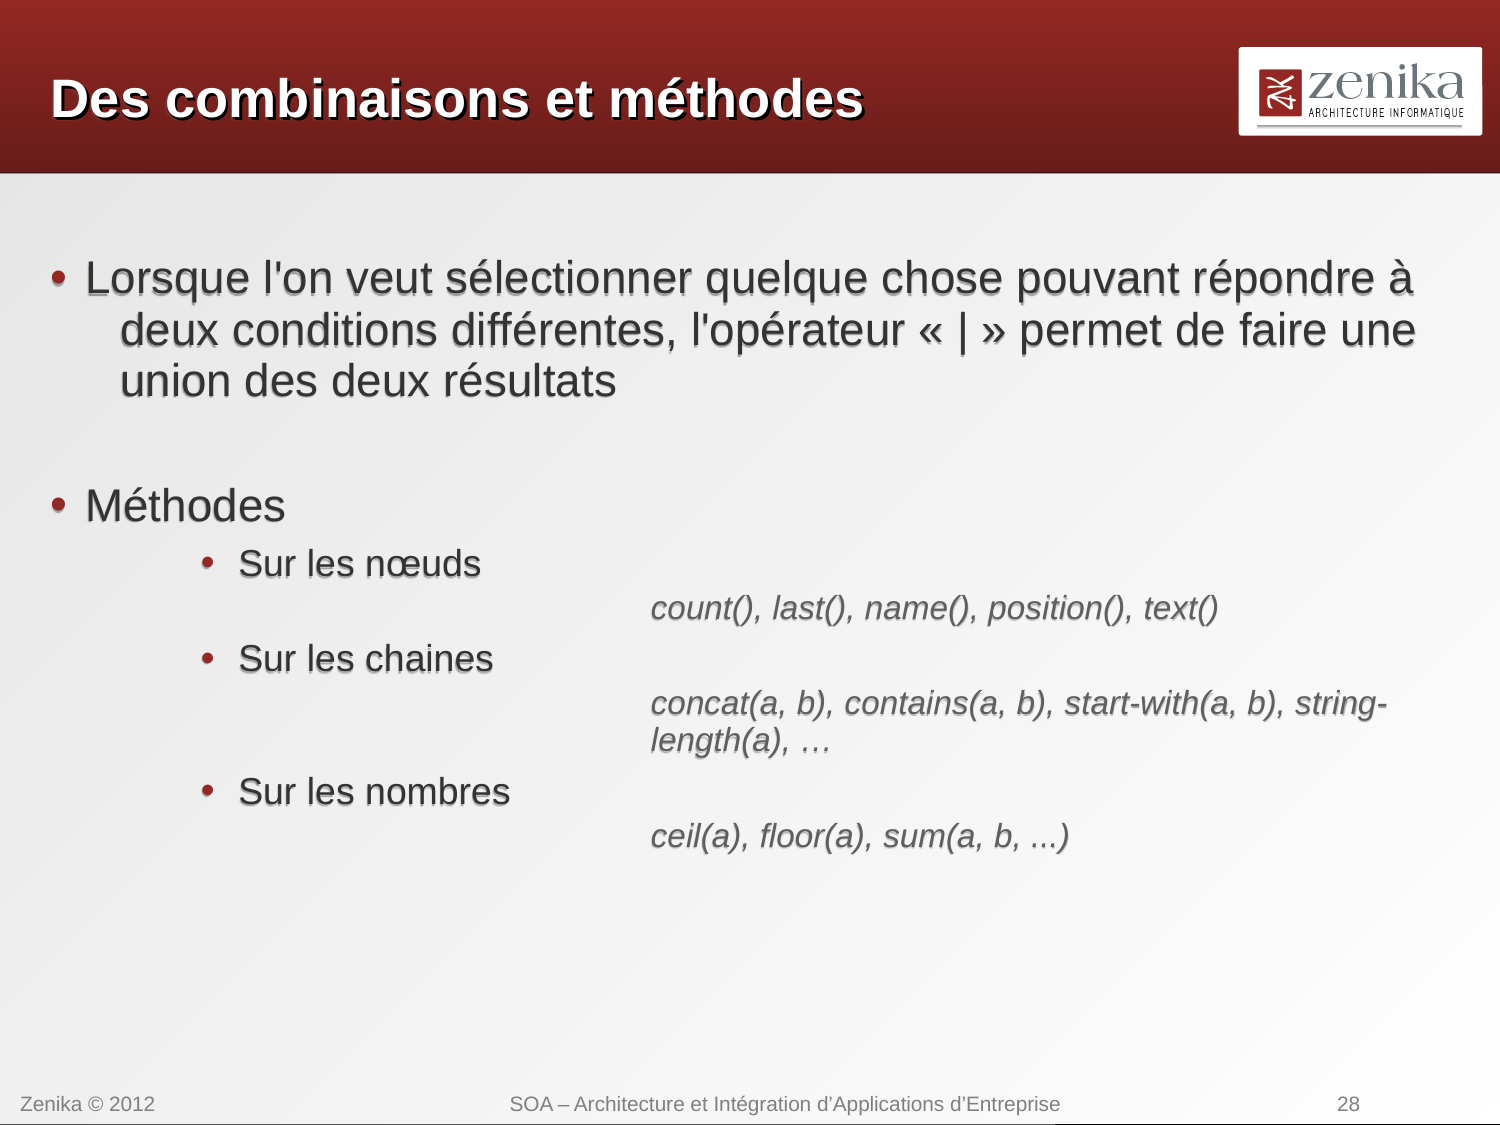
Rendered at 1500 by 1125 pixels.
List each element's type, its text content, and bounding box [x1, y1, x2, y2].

list Lorsque l'on veut sélectionner quelque chose pouvant répondre à deux conditions différentes, l'opérateur « | » permet de faire une union des deux résultats Méthodes Sur les nœuds count(), last(), name(), position(), text() Sur les chaines concat(a, b), contains(a, b), start-with(a, b), string-length(a), … Sur les nombres ceil(a), floor(a), sum(a, b, ...) [50, 249, 1435, 1079]
title Des combinaisons et méthodes [50, 15, 1206, 180]
